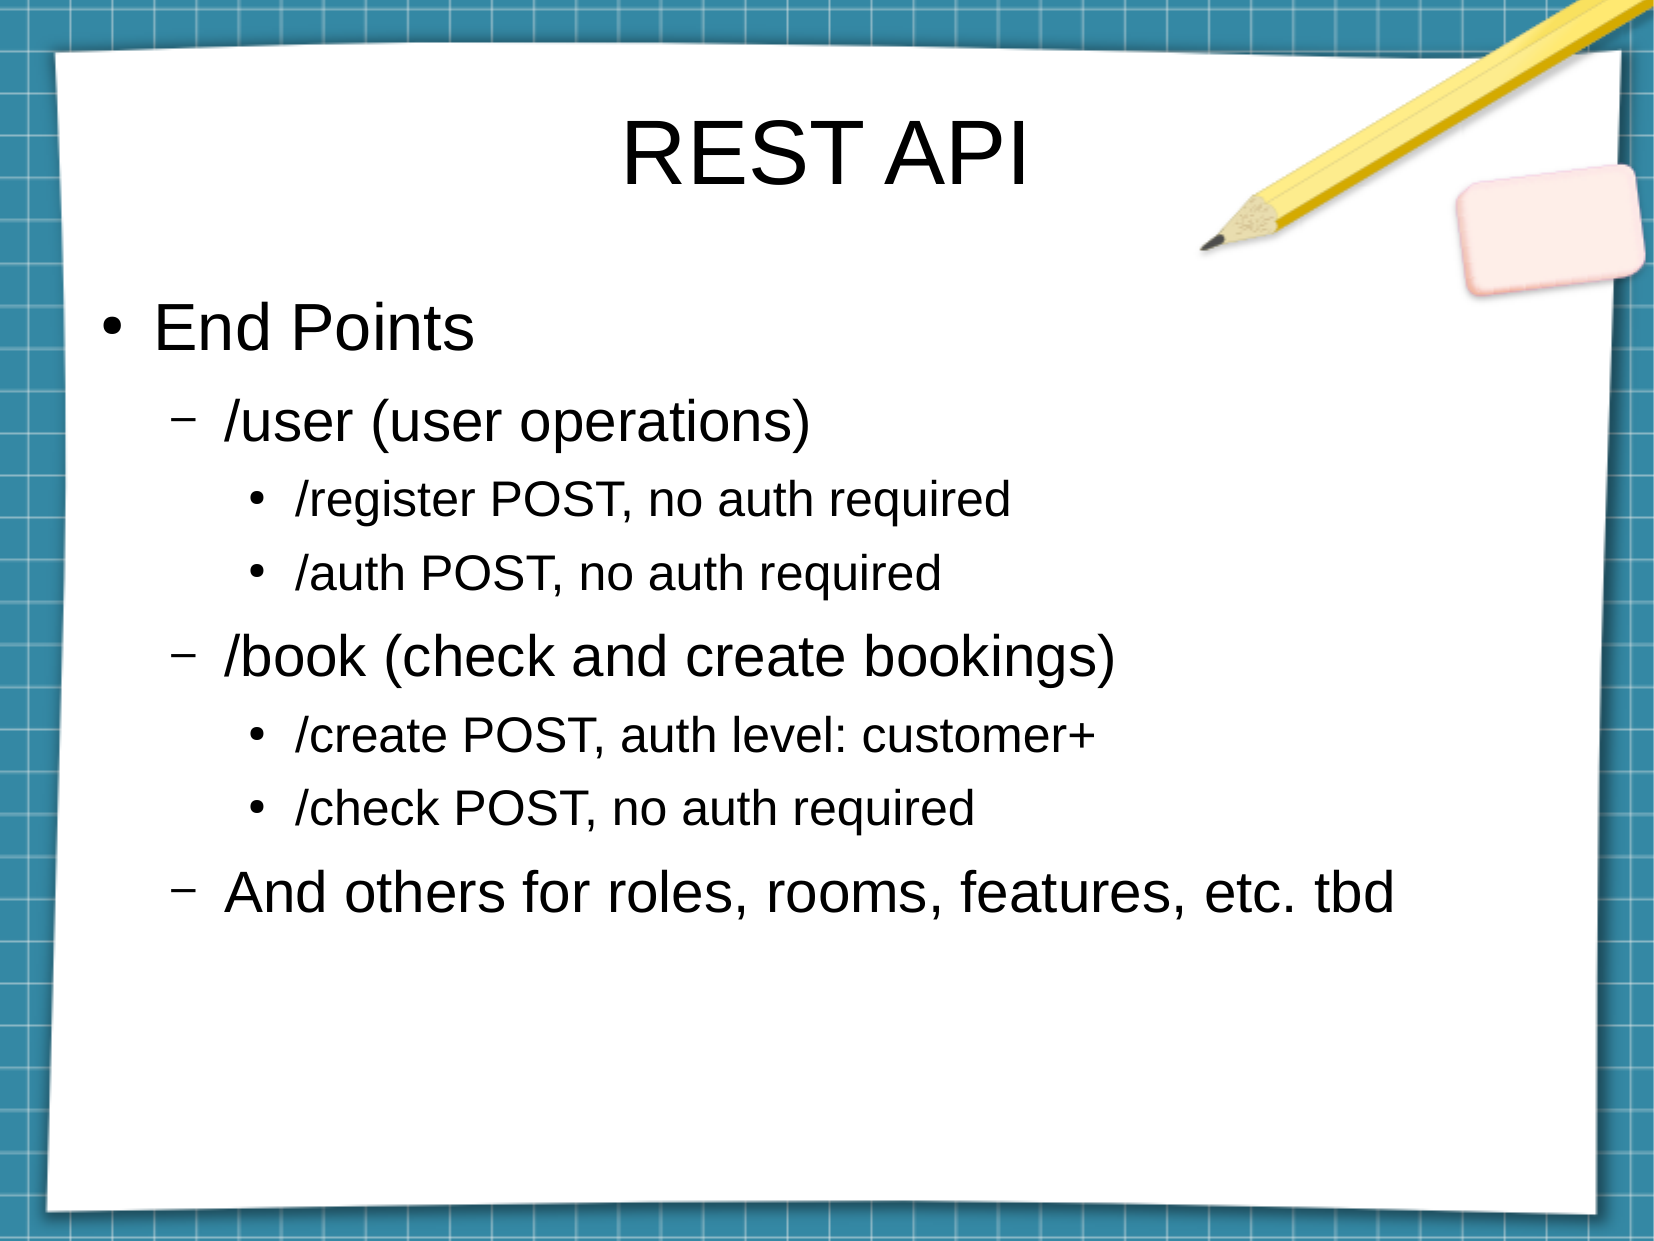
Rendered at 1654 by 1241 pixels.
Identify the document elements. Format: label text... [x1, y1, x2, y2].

title REST API [82, 49, 1571, 257]
picture [0, 0, 1654, 1241]
list End Points /user (user operations) /register POST, no auth required /auth POST, no auth required /book (check and create bookings) /create POST, auth level: customer+ /check POST, no auth required And others for roles, rooms, features, etc. tbd [82, 290, 1571, 1010]
